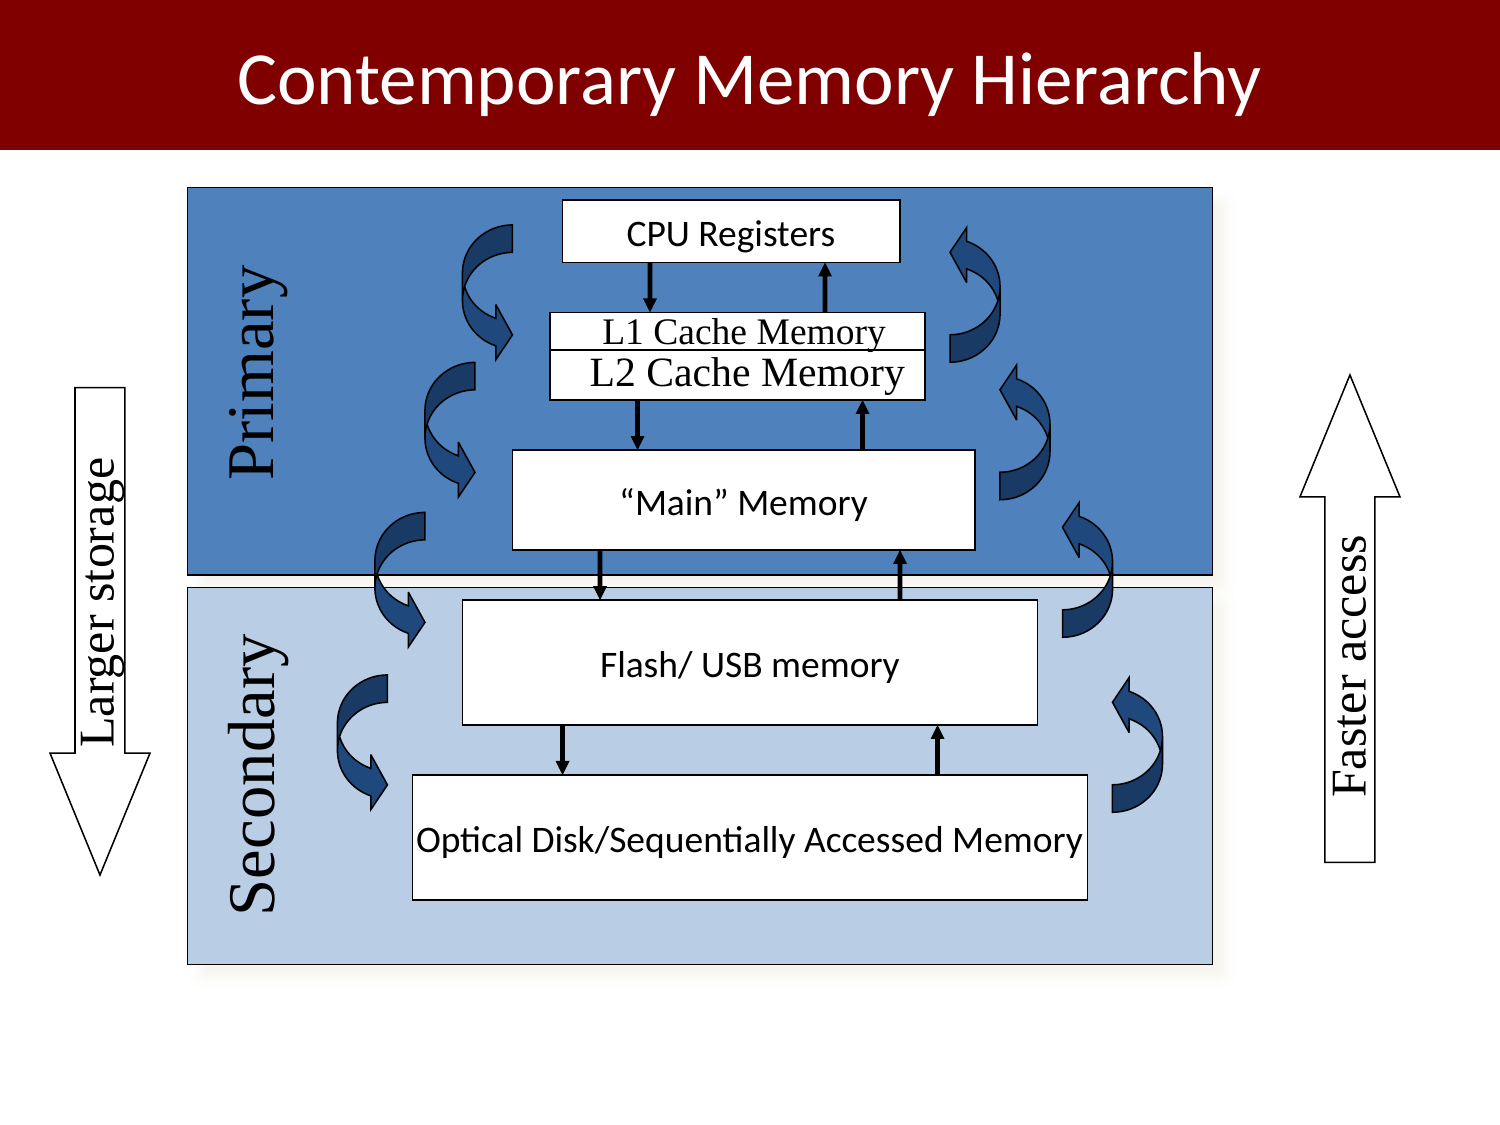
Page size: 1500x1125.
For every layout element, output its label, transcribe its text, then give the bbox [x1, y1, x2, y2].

text_box Secondary [199, 619, 295, 932]
text_box [50, 753, 151, 876]
text_box [1324, 813, 1375, 863]
text_box CPU Registers [562, 199, 900, 263]
text_box Faster access [1308, 519, 1384, 813]
text_box Optical Disk/Sequentially Accessed Memory [412, 774, 1088, 900]
text_box L1 Cache Memory [587, 299, 901, 337]
text_box Larger storage [56, 442, 131, 763]
text_box Primary [199, 250, 374, 496]
text_box Flash/ USB memory [462, 600, 1038, 725]
title Contemporary Memory Hierarchy [0, 0, 1500, 150]
text_box [1299, 374, 1400, 519]
text_box “Main” Memory [512, 450, 975, 550]
text_box L2 Cache Memory [574, 337, 921, 403]
text_box [187, 187, 1213, 965]
text_box [75, 387, 125, 442]
